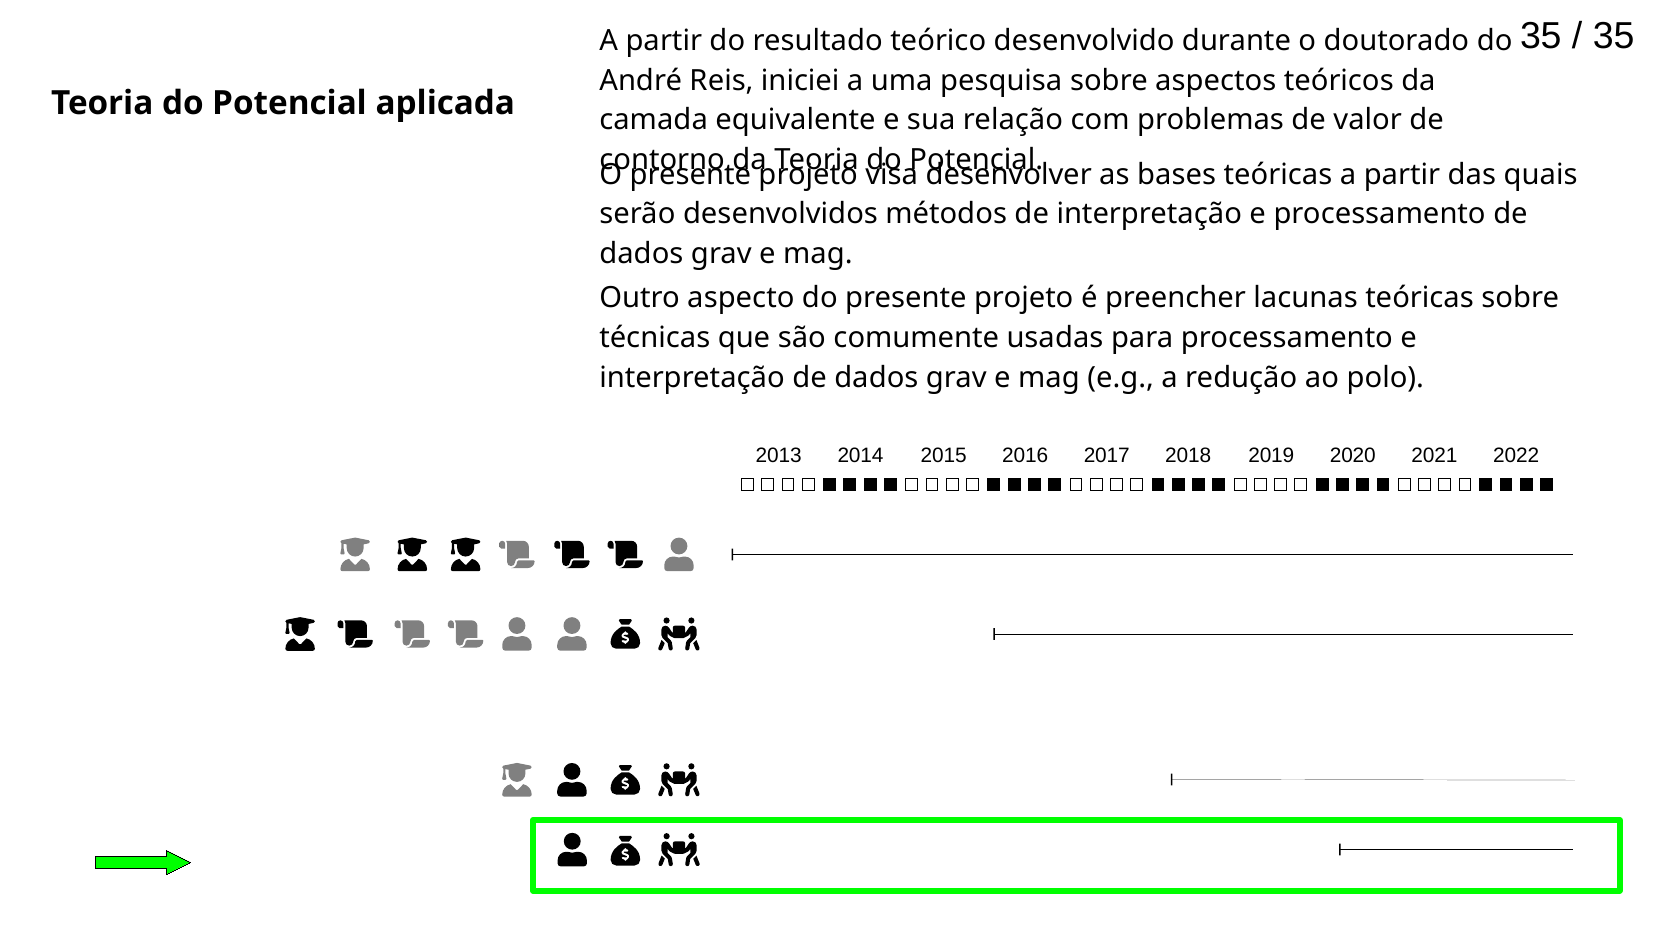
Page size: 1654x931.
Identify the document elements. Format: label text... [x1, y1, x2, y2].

text_box [905, 478, 918, 491]
text_box Teoria do Potencial aplicada [11, 3, 556, 201]
text_box [823, 478, 836, 491]
text_box [1316, 478, 1329, 491]
text_box 2016 [987, 436, 1064, 475]
text_box 2021 [1396, 436, 1473, 475]
text_box [1130, 478, 1143, 491]
text_box [1028, 478, 1041, 491]
text_box 2014 [822, 436, 899, 475]
text_box [1274, 478, 1287, 491]
text_box [1377, 478, 1389, 491]
picture [554, 538, 590, 571]
text_box 2015 [905, 436, 982, 475]
text_box Outro aspecto do presente projeto é preencher lacunas teóricas sobre técnicas que são comumente usadas para processamento e interpretação de dados grav e mag (e.g., a redução ao polo). [584, 289, 1607, 384]
text_box [1540, 478, 1553, 491]
text_box [1294, 478, 1307, 491]
text_box [1070, 478, 1082, 491]
text_box [1008, 478, 1021, 491]
picture [557, 762, 587, 797]
text_box [864, 478, 877, 491]
picture [607, 538, 644, 571]
text_box [884, 478, 897, 491]
text_box [1500, 478, 1512, 491]
text_box [926, 478, 938, 491]
text_box 2013 [740, 436, 817, 475]
text_box [1336, 478, 1349, 491]
text_box [1048, 478, 1061, 491]
text_box [1479, 478, 1492, 491]
picture [397, 537, 428, 572]
text_box [446, 611, 485, 654]
text_box A partir do resultado teórico desenvolvido durante o doutorado do André Reis, iniciei a uma pesquisa sobre aspectos teóricos da camada equivalente e sua relação com problemas de valor de contorno da Teoria do Potencial. [584, 11, 1548, 156]
text_box [946, 478, 959, 491]
text_box [1090, 478, 1103, 491]
text_box [741, 478, 754, 491]
text_box [1172, 478, 1185, 491]
picture [610, 835, 641, 866]
text_box [1212, 478, 1225, 491]
text_box [1254, 478, 1267, 491]
text_box [1110, 478, 1123, 491]
picture [658, 833, 700, 867]
text_box [1398, 478, 1411, 491]
text_box [1152, 478, 1164, 491]
text_box [987, 478, 1000, 491]
text_box 2020 [1315, 436, 1391, 475]
text_box [1234, 478, 1247, 491]
picture [557, 832, 588, 867]
text_box [802, 478, 815, 491]
picture [450, 537, 481, 572]
picture [285, 617, 315, 651]
picture [610, 619, 641, 649]
text_box [497, 758, 536, 801]
text_box O presente projeto visa desenvolver as bases teóricas a partir das quais serão desenvolvidos métodos de interpretação e processamento de dados grav e mag. [584, 165, 1607, 260]
text_box [333, 532, 372, 575]
picture [658, 763, 700, 797]
text_box [499, 532, 538, 575]
text_box [1520, 478, 1533, 491]
text_box [1418, 478, 1431, 491]
text_box [843, 478, 856, 491]
text_box [761, 478, 774, 491]
text_box [393, 611, 432, 654]
text_box [659, 534, 698, 577]
text_box 2017 [1068, 436, 1145, 475]
picture [337, 618, 373, 650]
text_box [782, 478, 794, 491]
text_box [95, 850, 191, 875]
text_box [1438, 478, 1451, 491]
text_box <number> / 35 [1375, 0, 1654, 71]
text_box 2018 [1150, 436, 1227, 475]
text_box [552, 611, 591, 654]
text_box [1459, 478, 1471, 491]
text_box [966, 478, 979, 491]
text_box 2019 [1233, 436, 1310, 475]
text_box 2022 [1478, 436, 1555, 475]
text_box [1356, 478, 1369, 491]
picture [658, 617, 700, 651]
text_box [1192, 478, 1205, 491]
picture [610, 765, 641, 795]
text_box [497, 611, 536, 654]
